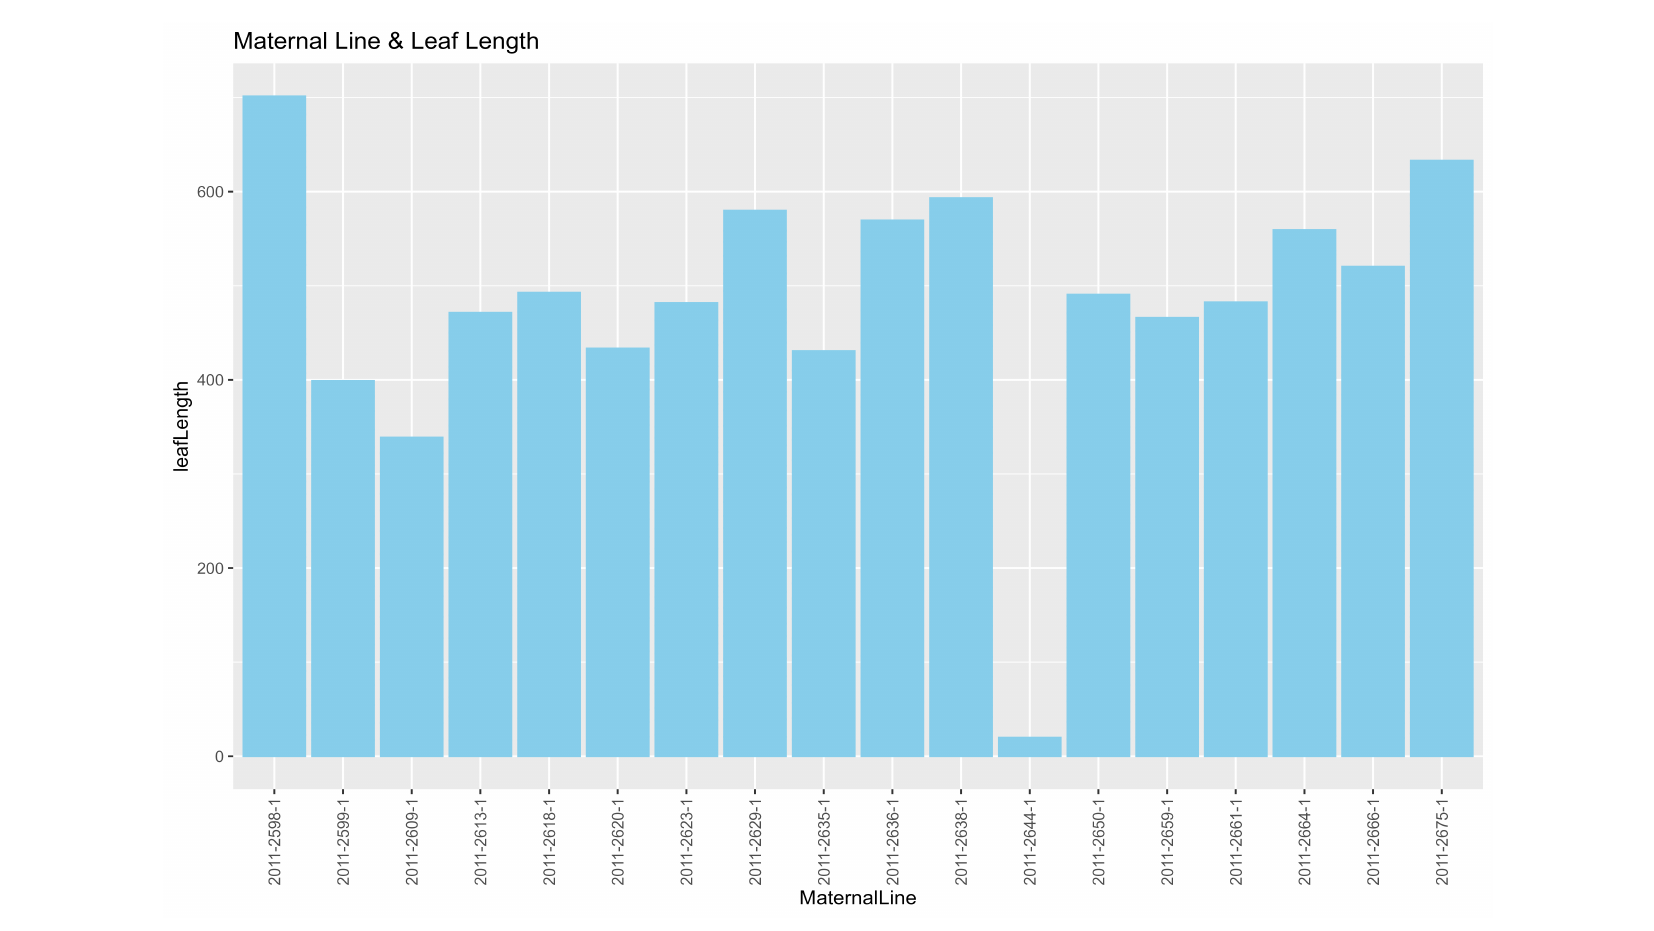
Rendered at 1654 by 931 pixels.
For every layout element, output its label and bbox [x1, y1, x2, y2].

picture [163, 22, 1493, 918]
